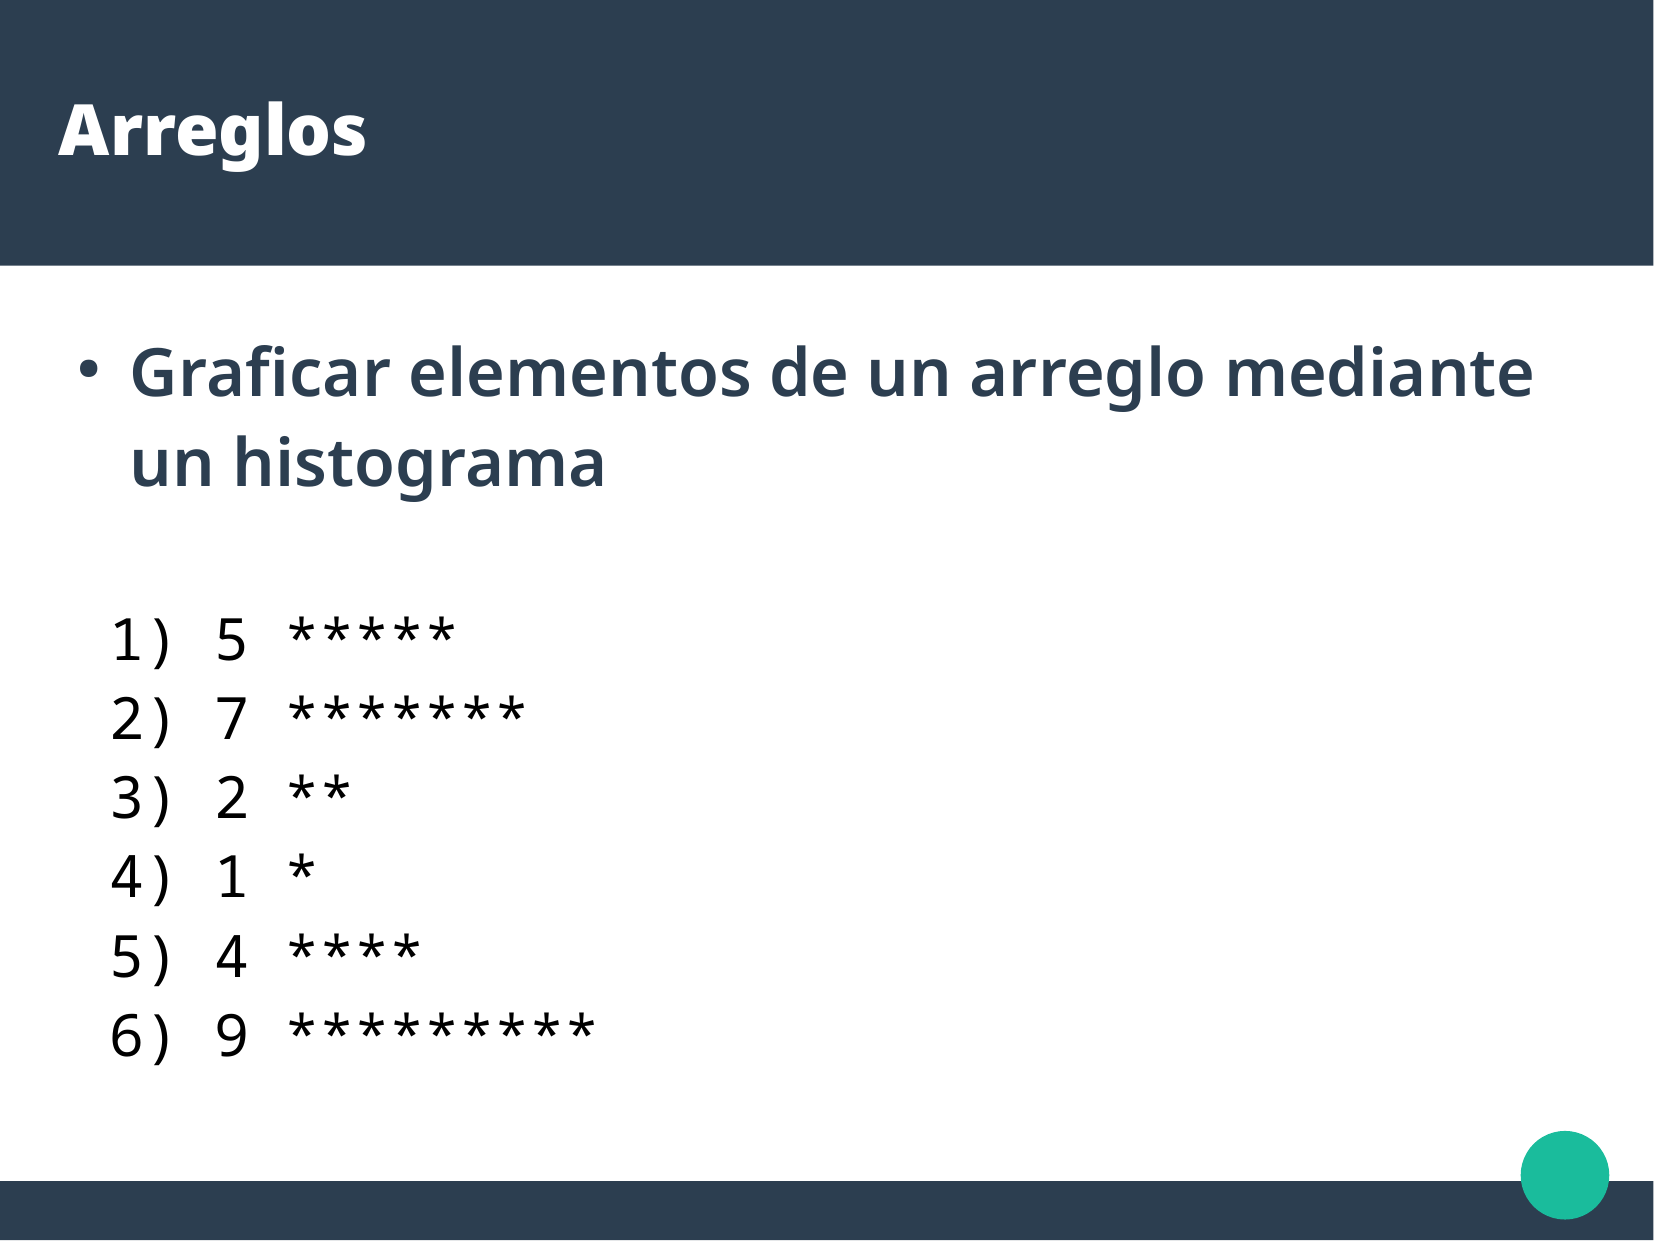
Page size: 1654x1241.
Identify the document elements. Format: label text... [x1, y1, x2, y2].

list Graficar elementos de un arreglo mediante un histograma [59, 324, 1595, 1152]
title Arreglos [59, 49, 1595, 207]
text_box 1) 5 ***** 2) 7 ******* 3) 2 ** 4) 1 * 5) 4 **** 6) 9 ********* [94, 590, 1075, 1011]
